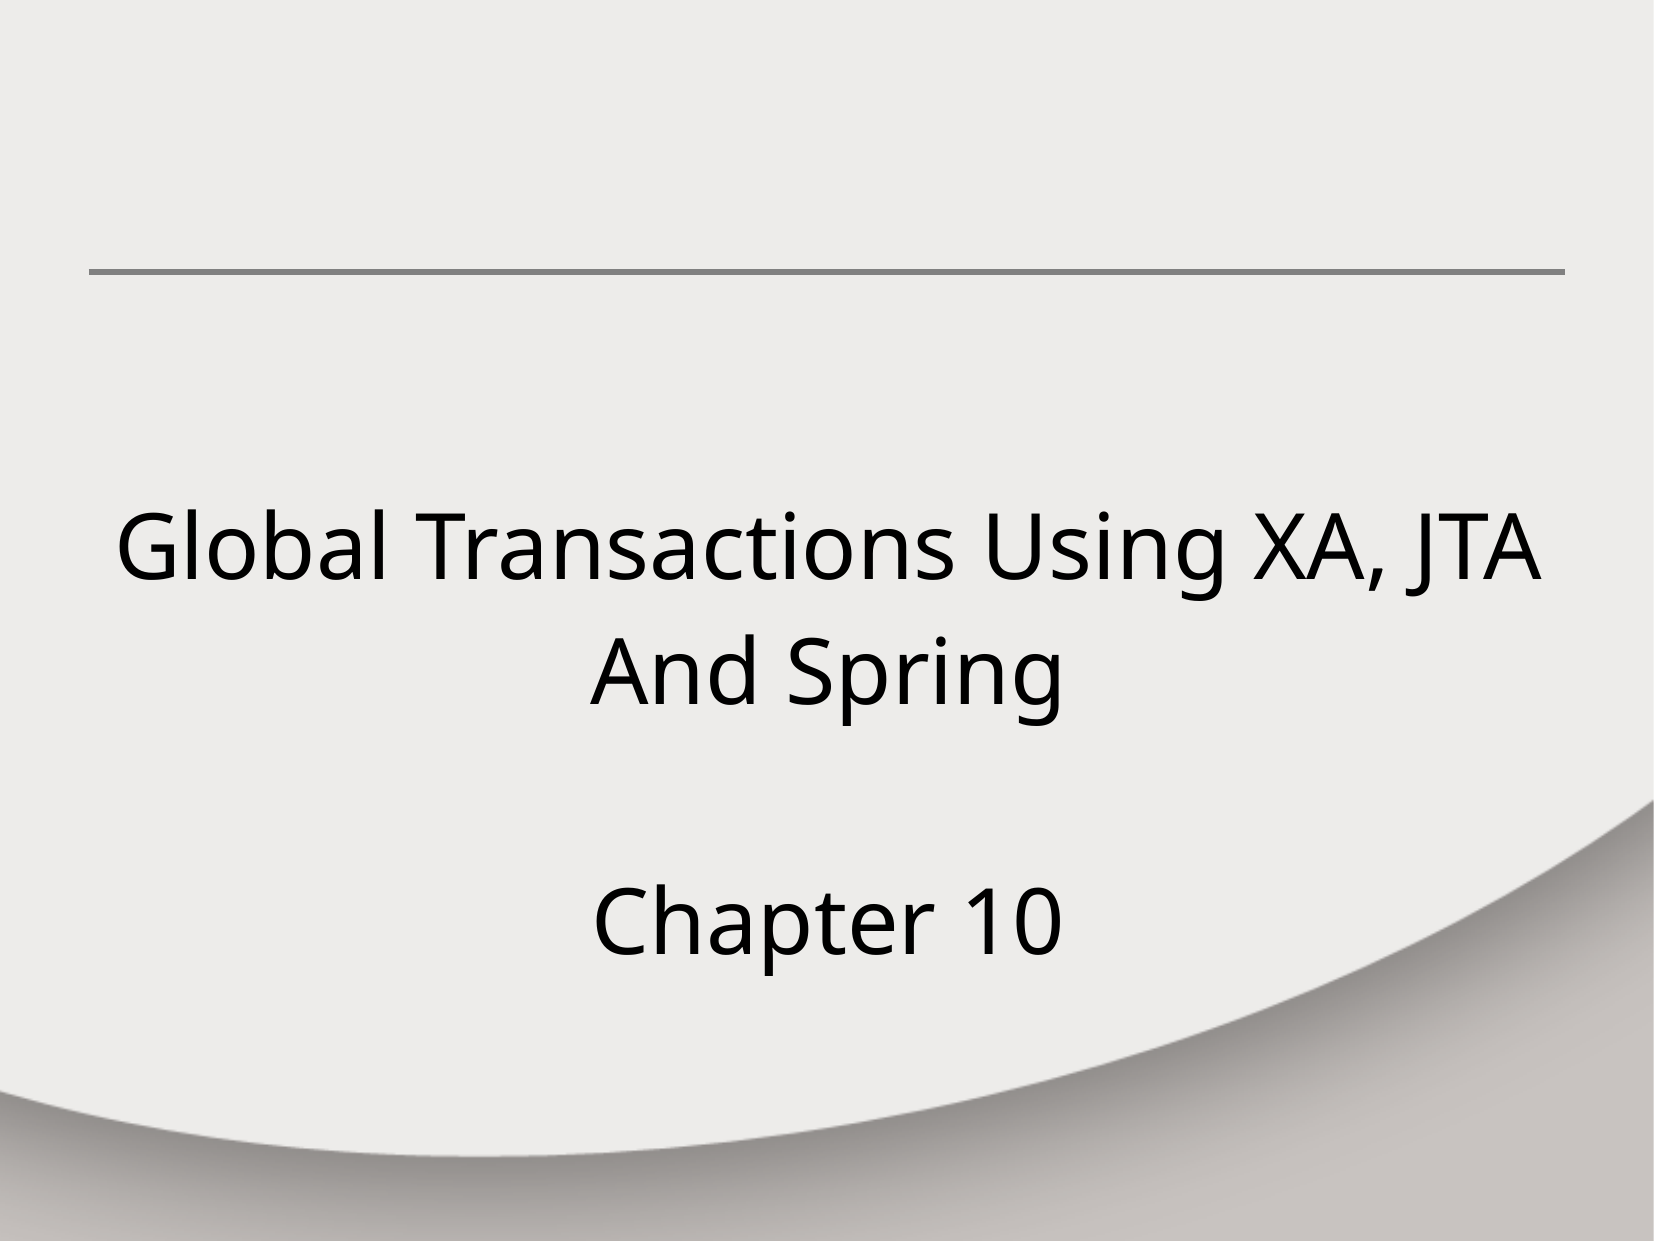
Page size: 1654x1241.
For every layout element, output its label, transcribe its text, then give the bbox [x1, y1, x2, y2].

text_box Global Transactions Using XA, JTA And Spring Chapter 10 [97, 300, 1561, 1163]
picture [0, 0, 1654, 1241]
